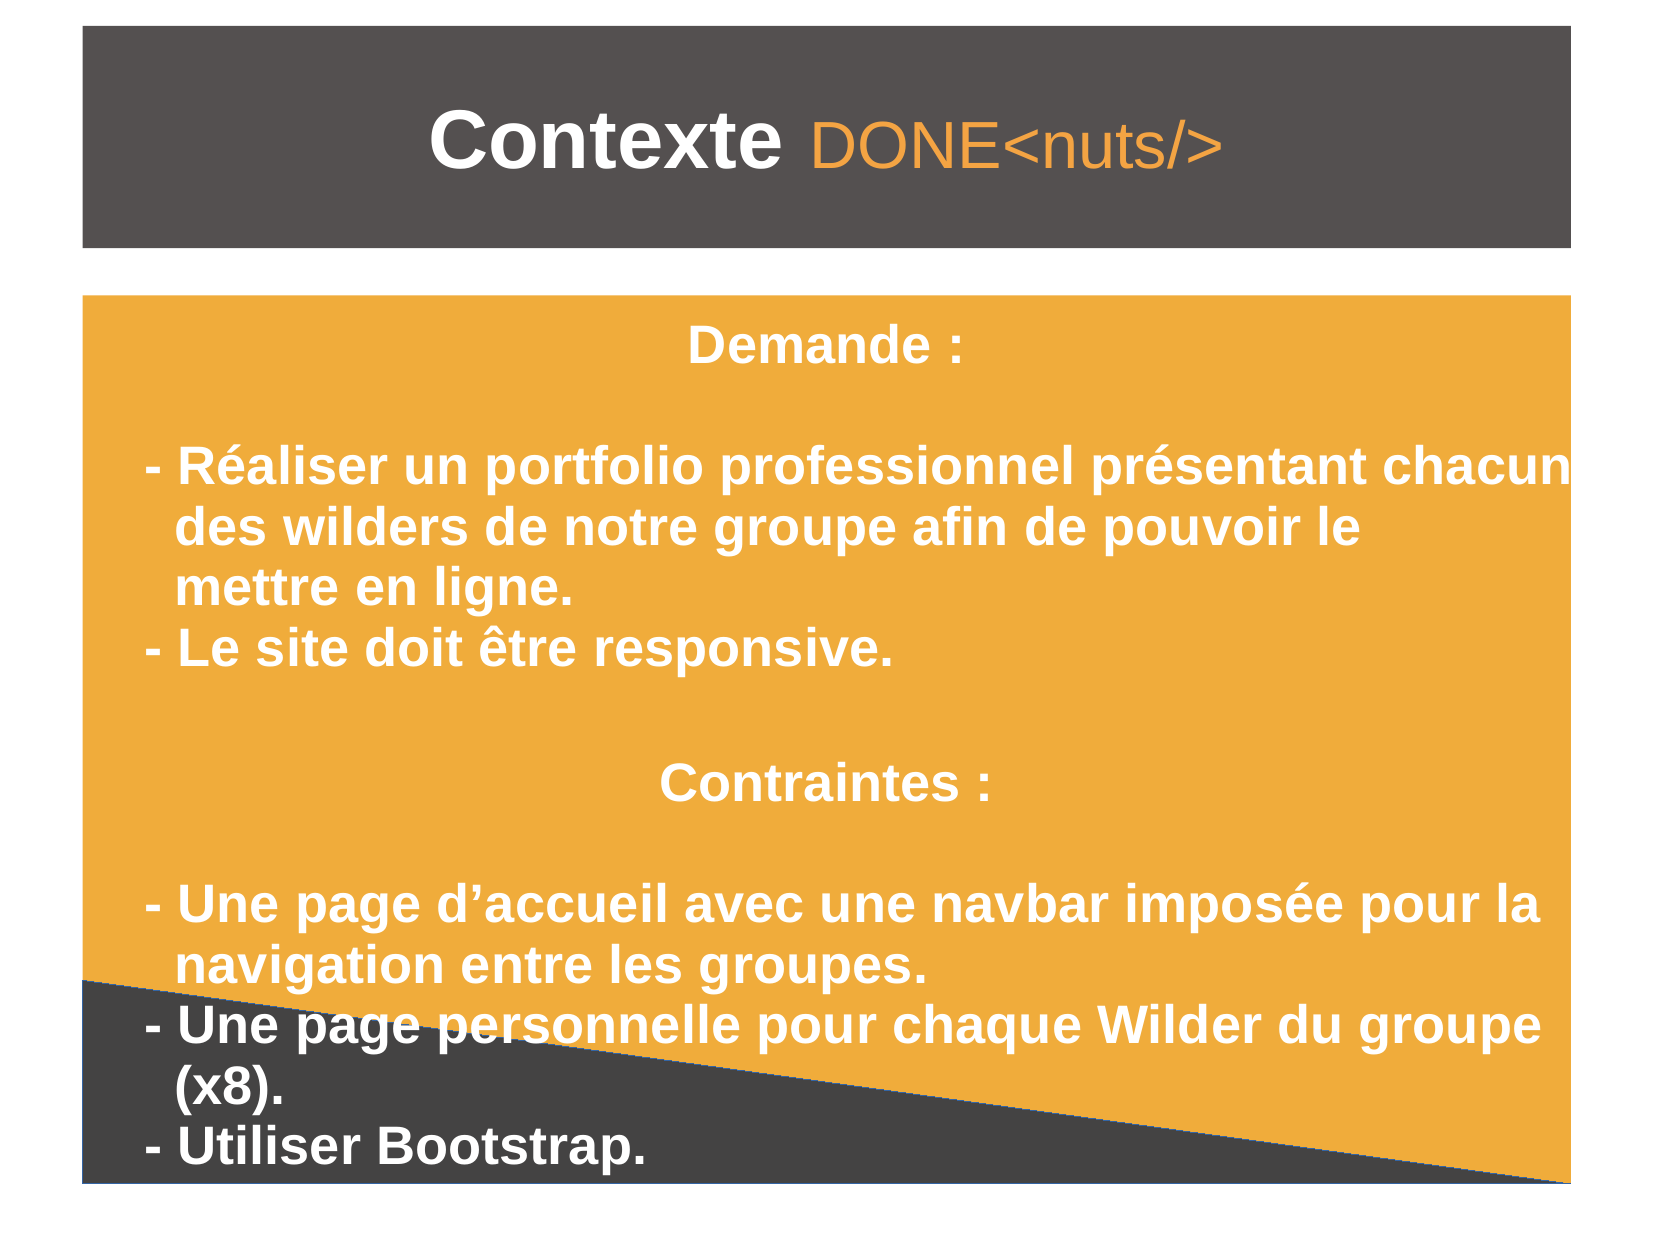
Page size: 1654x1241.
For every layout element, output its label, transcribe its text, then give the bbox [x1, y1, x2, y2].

text_box [82, 295, 1571, 307]
title Contexte DONE<nuts/> [82, 25, 1571, 249]
subtitle Demande : - Réaliser un portfolio professionnel présentant chacun des wilders de notre groupe afin de pouvoir le mettre en ligne. - Le site doit être responsive. Contraintes : - Une page d’accueil avec une navbar imposée pour la navigation entre les groupes. - Une page personnelle pour chaque Wilder du groupe (x8). - Utiliser Bootstrap. [70, 307, 1583, 1184]
